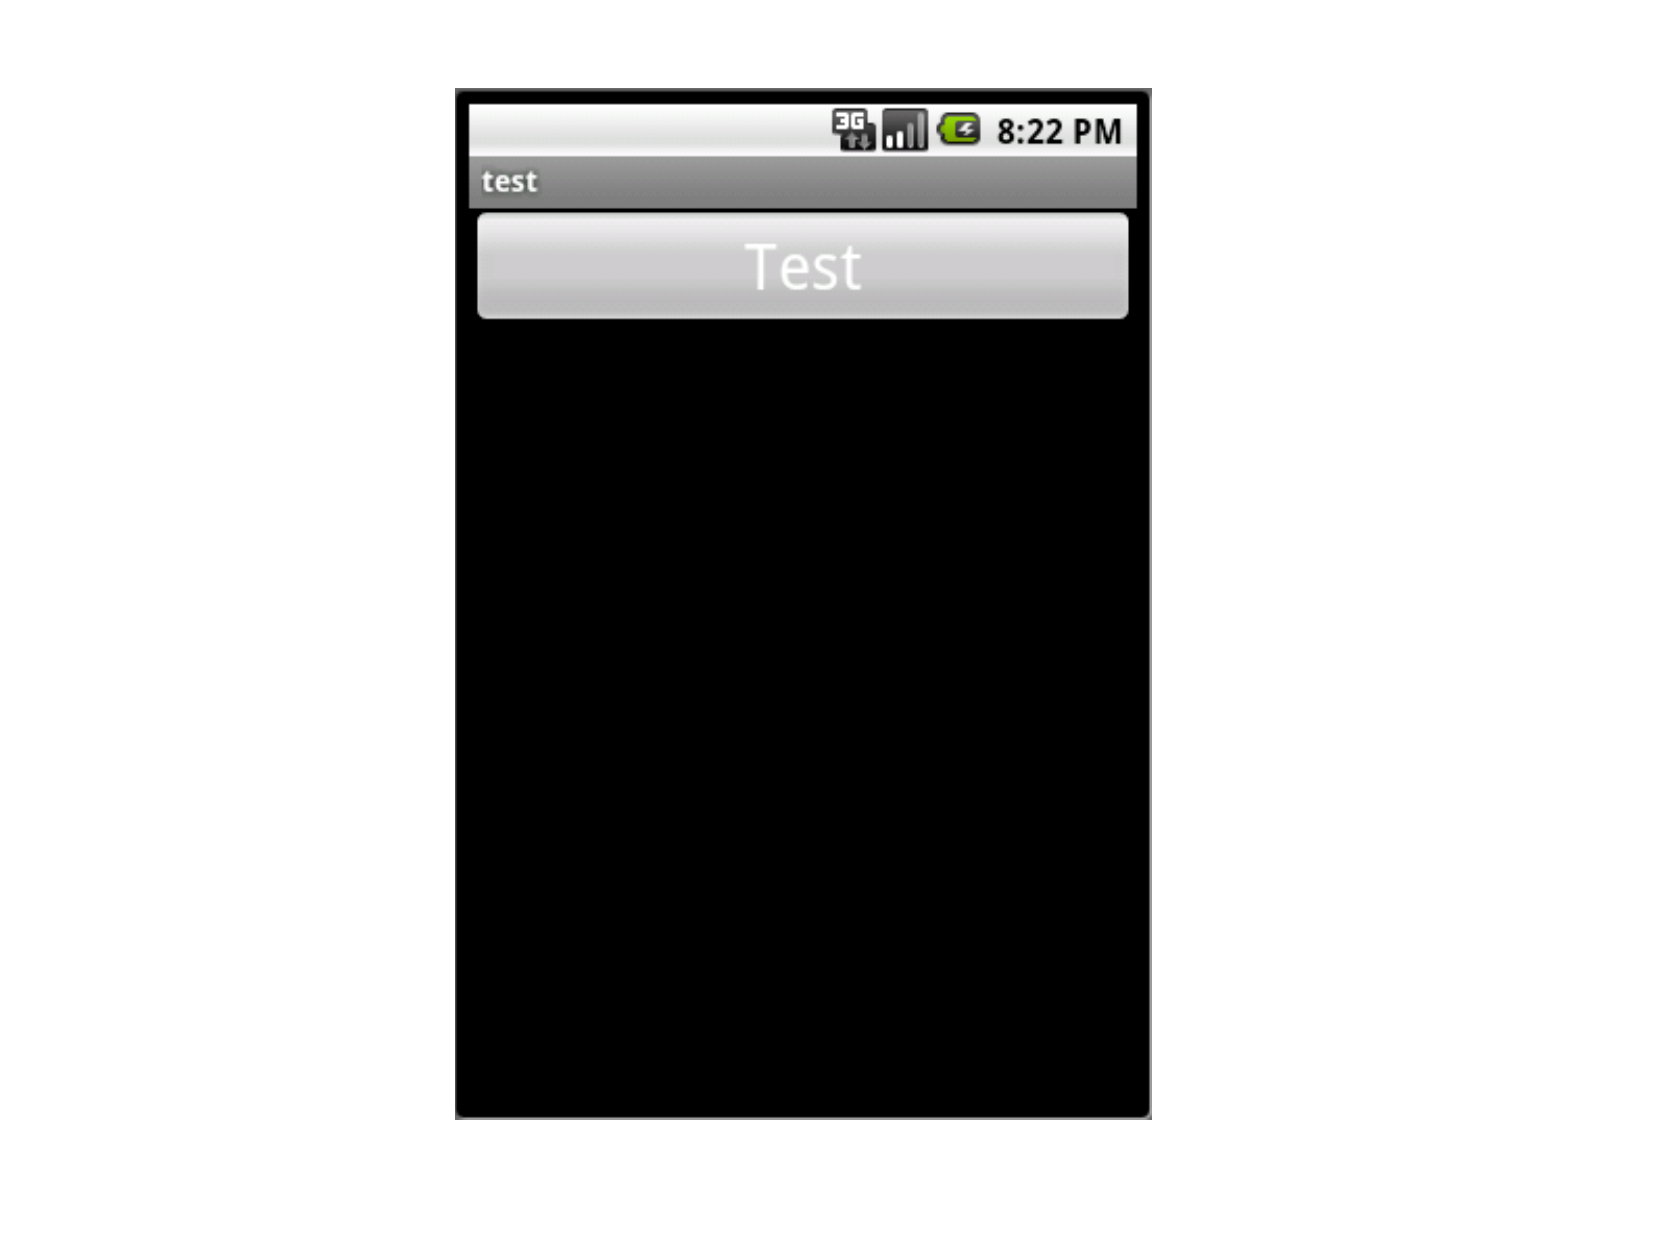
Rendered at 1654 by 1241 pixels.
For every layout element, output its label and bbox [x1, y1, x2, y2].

picture [455, 88, 1152, 1120]
